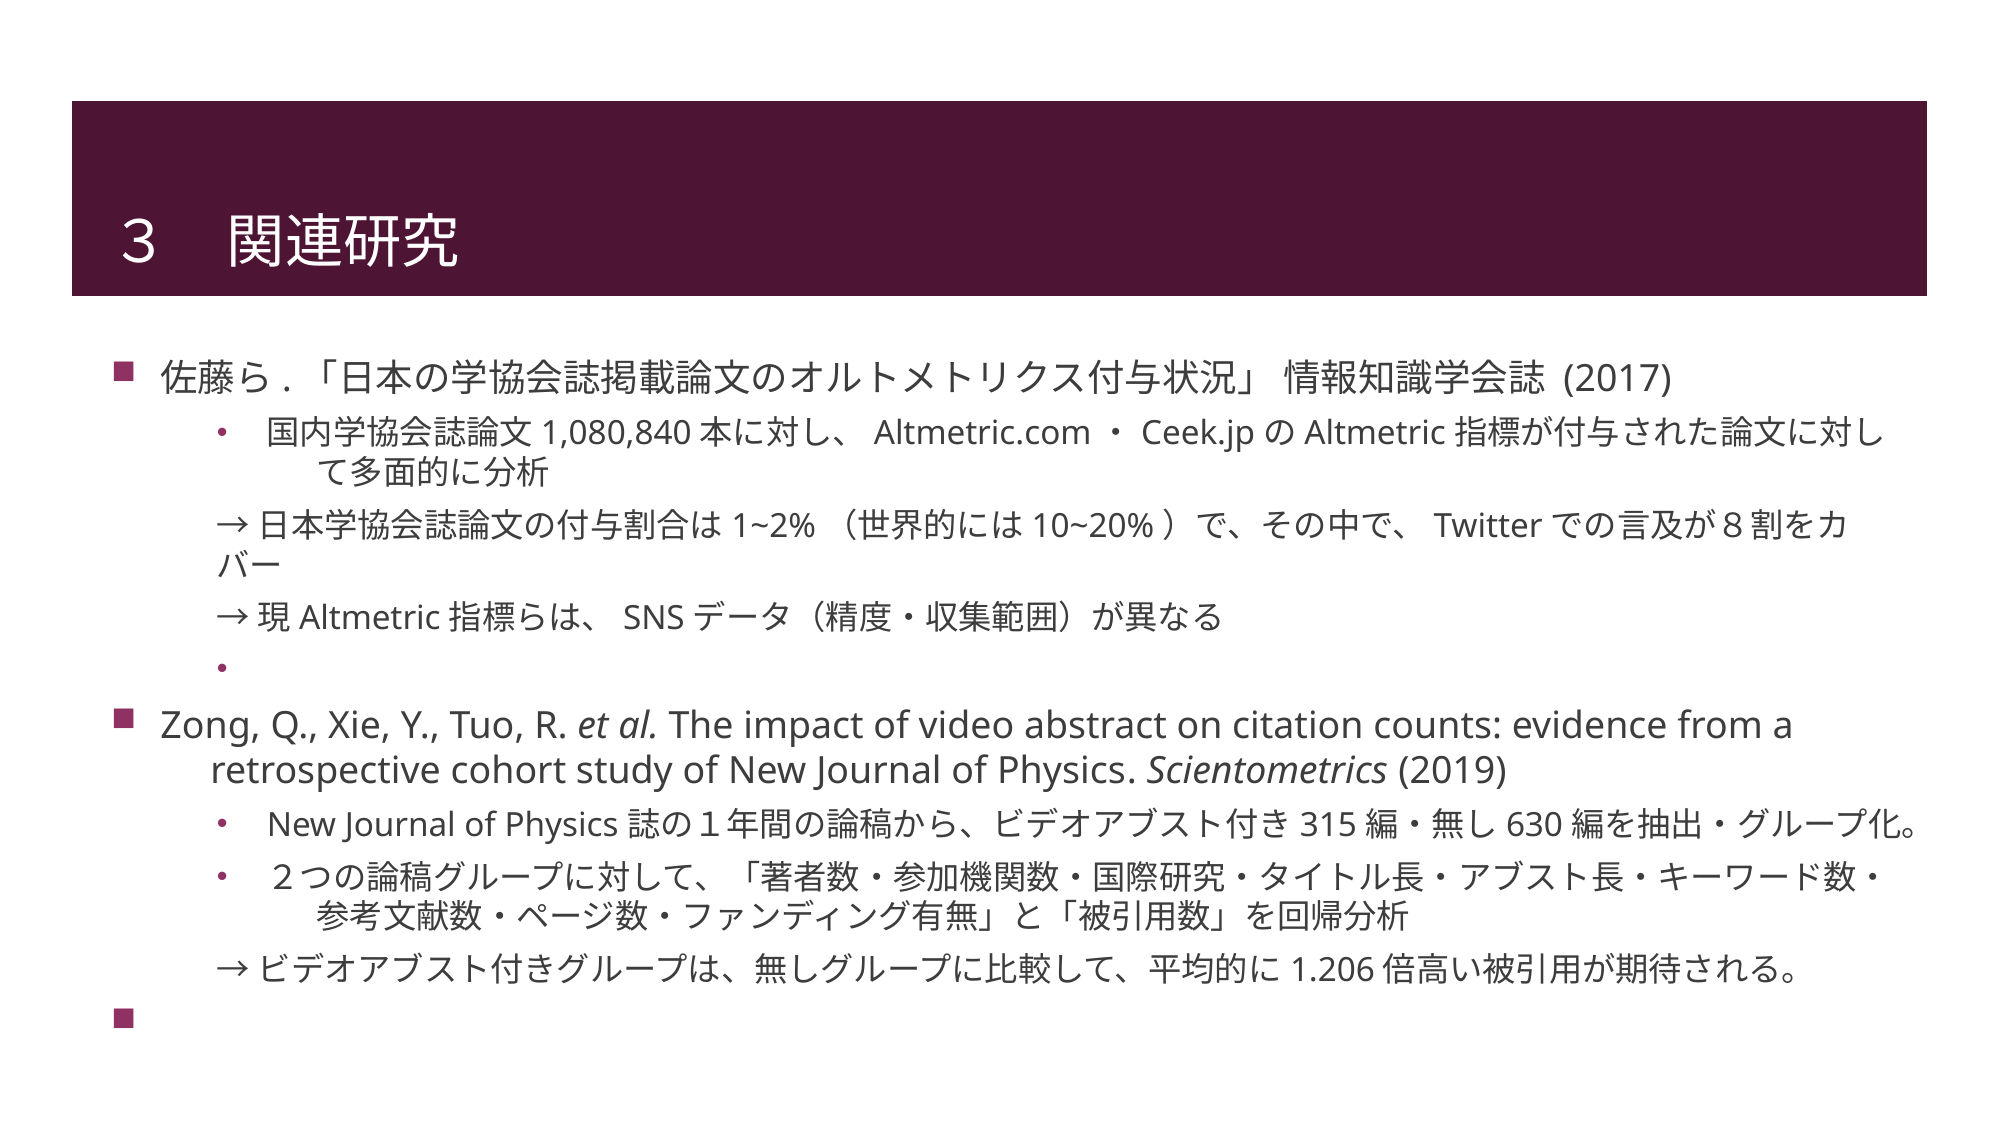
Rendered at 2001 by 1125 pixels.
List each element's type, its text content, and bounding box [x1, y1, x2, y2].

list 佐藤ら.「日本の学協会誌掲載論文のオルトメトリクス付与状況」 情報知識学会誌 (2017) 国内学協会誌論文1,080,840本に対し、Altmetric.com・Ceek.jpのAltmetric指標が付与された論文に対して多面的に分析 →日本学協会誌論文の付与割合は1~2%（世界的には10~20%）で、その中で、Twitterでの言及が８割をカバー →現Altmetric指標らは、SNSデータ（精度・収集範囲）が異なる Zong, Q., Xie, Y., Tuo, R. et al. The impact of video abstract on citation counts: evidence from a retrospective cohort study of New Journal of Physics. Scientometrics (2019) New Journal of Physics誌の１年間の論稿から、ビデオアブスト付き315編・無し630編を抽出・グループ化。 ２つの論稿グループに対して、「著者数・参加機関数・国際研究・タイトル長・アブスト長・キーワード数・参考文献数・ページ数・ファンディング有無」と「被引用数」を回帰分析 →ビデオアブスト付きグループは、無しグループに比較して、平均的に1.206倍高い被引用が期待される。 [95, 325, 1921, 1075]
title ３ 関連研究 [95, 115, 1905, 282]
